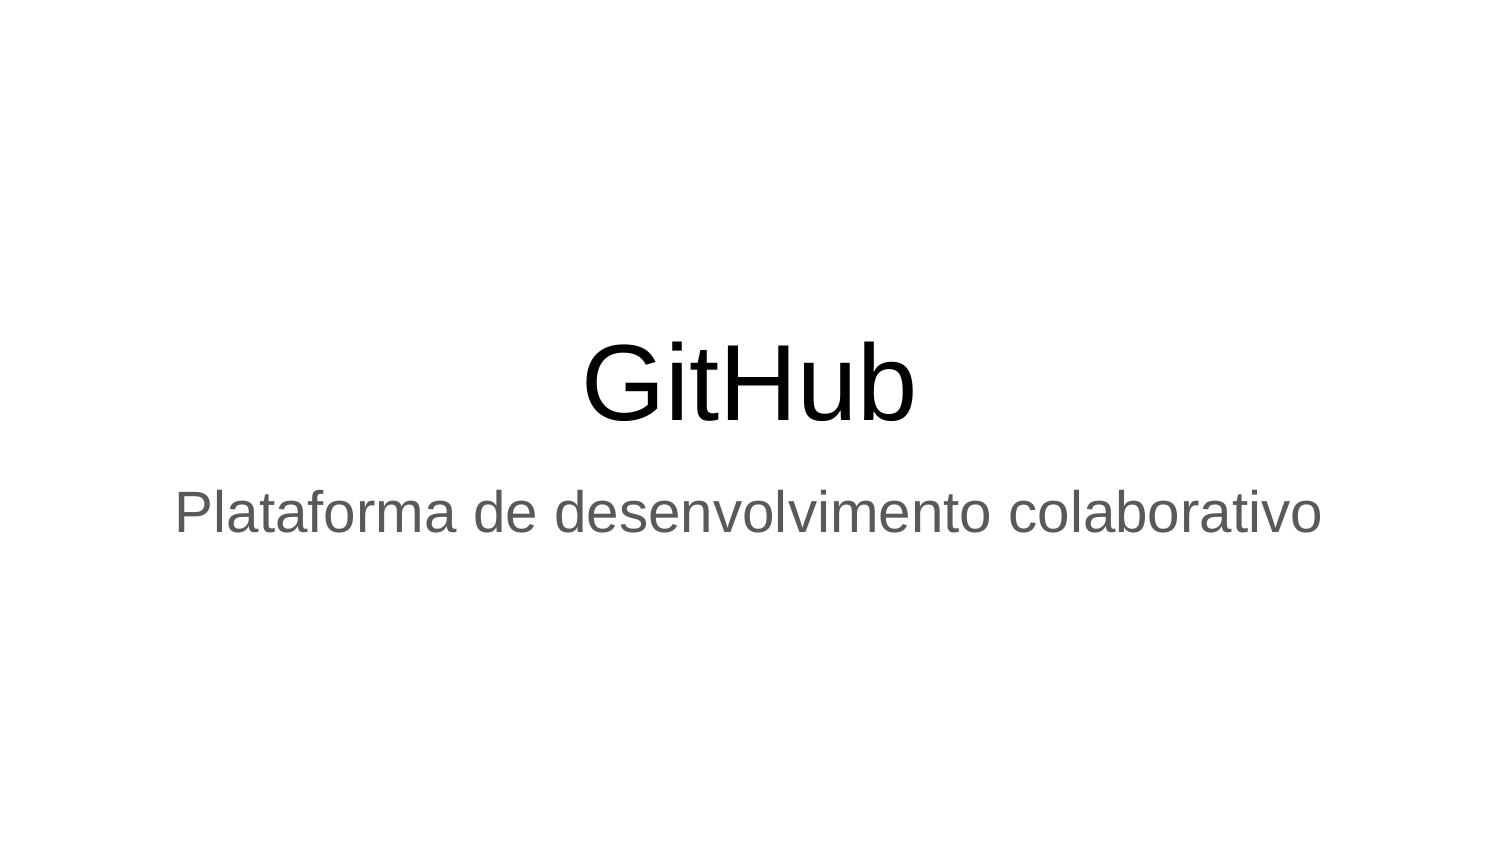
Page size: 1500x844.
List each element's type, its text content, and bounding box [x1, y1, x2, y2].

title GitHub [51, 122, 1449, 459]
subtitle Plataforma de desenvolvimento colaborativo [51, 464, 1449, 595]
